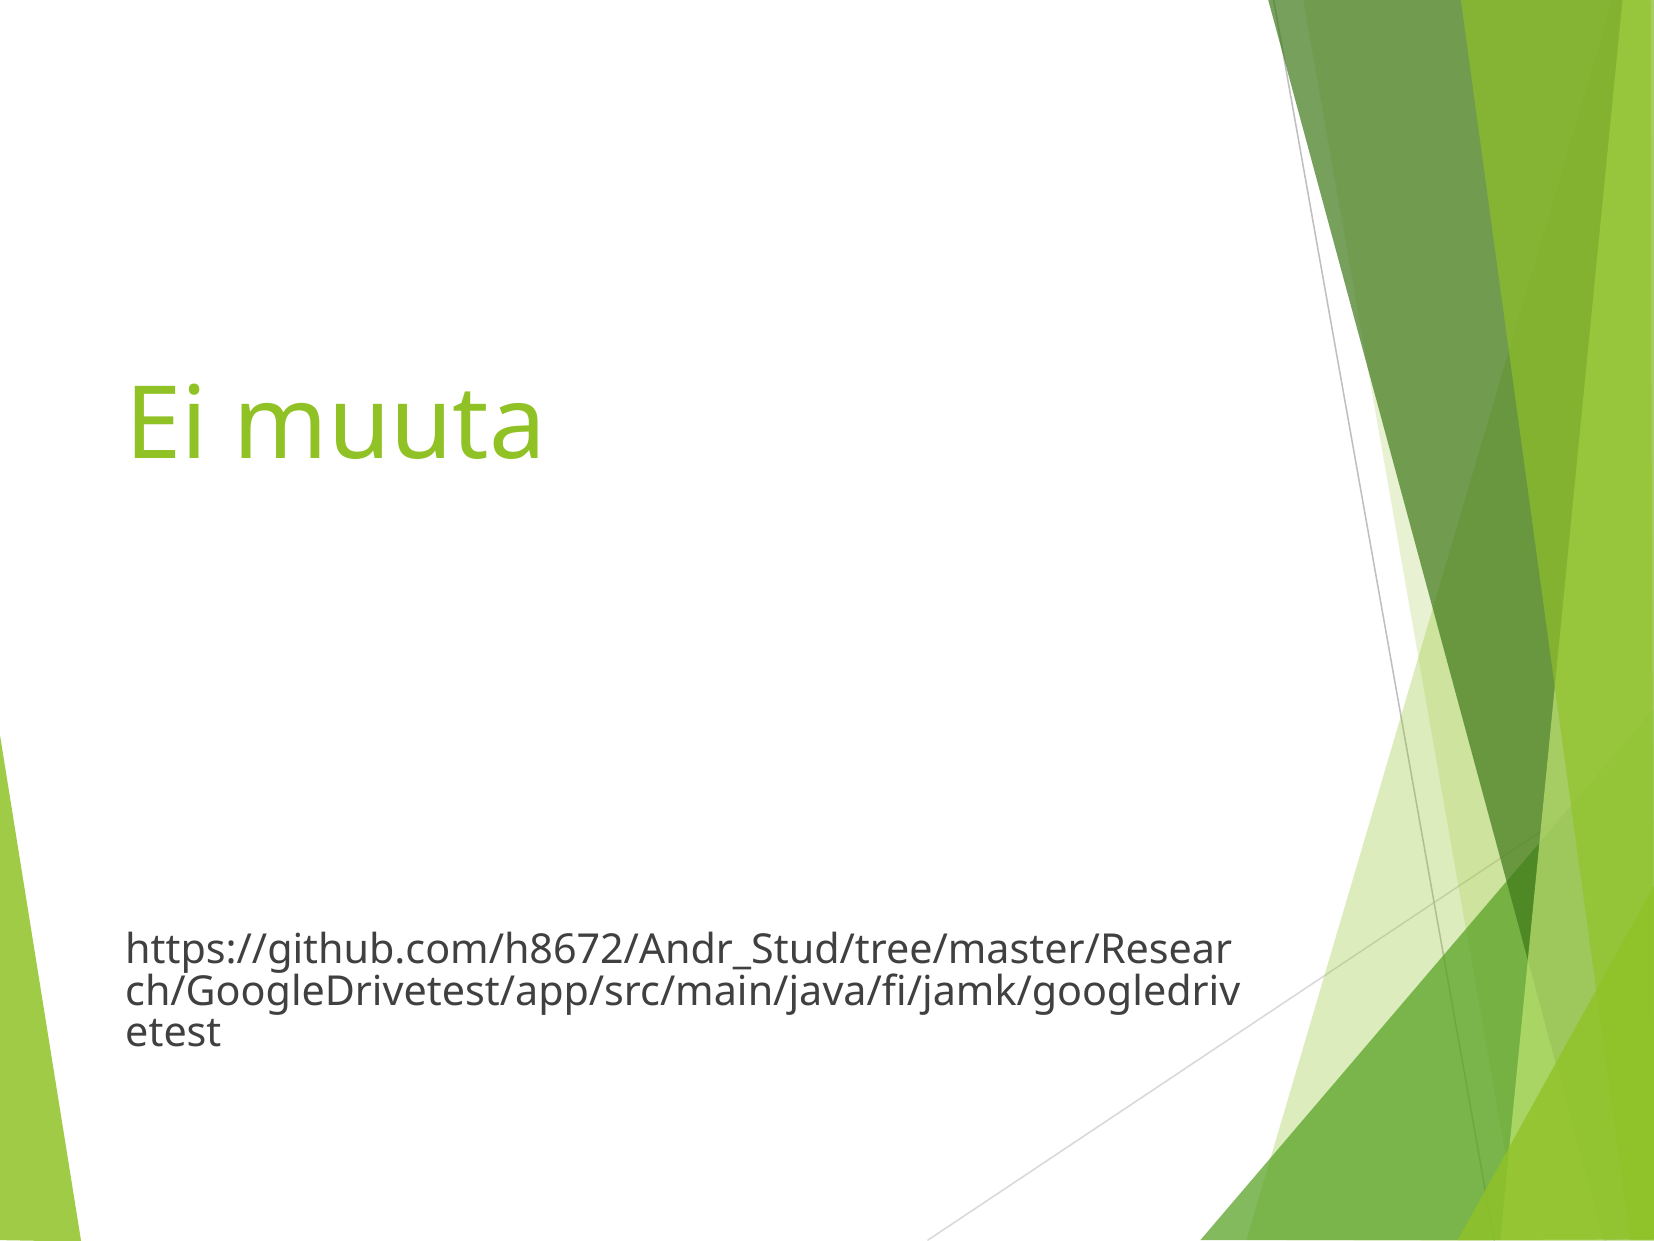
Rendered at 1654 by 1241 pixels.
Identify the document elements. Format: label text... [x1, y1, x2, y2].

title Ei muuta [110, 110, 1259, 726]
list https://github.com/h8672/Andr_Stud/tree/master/Research/GoogleDrivetest/app/src/main/java/fi/jamk/googledrivetest [110, 808, 1259, 1093]
